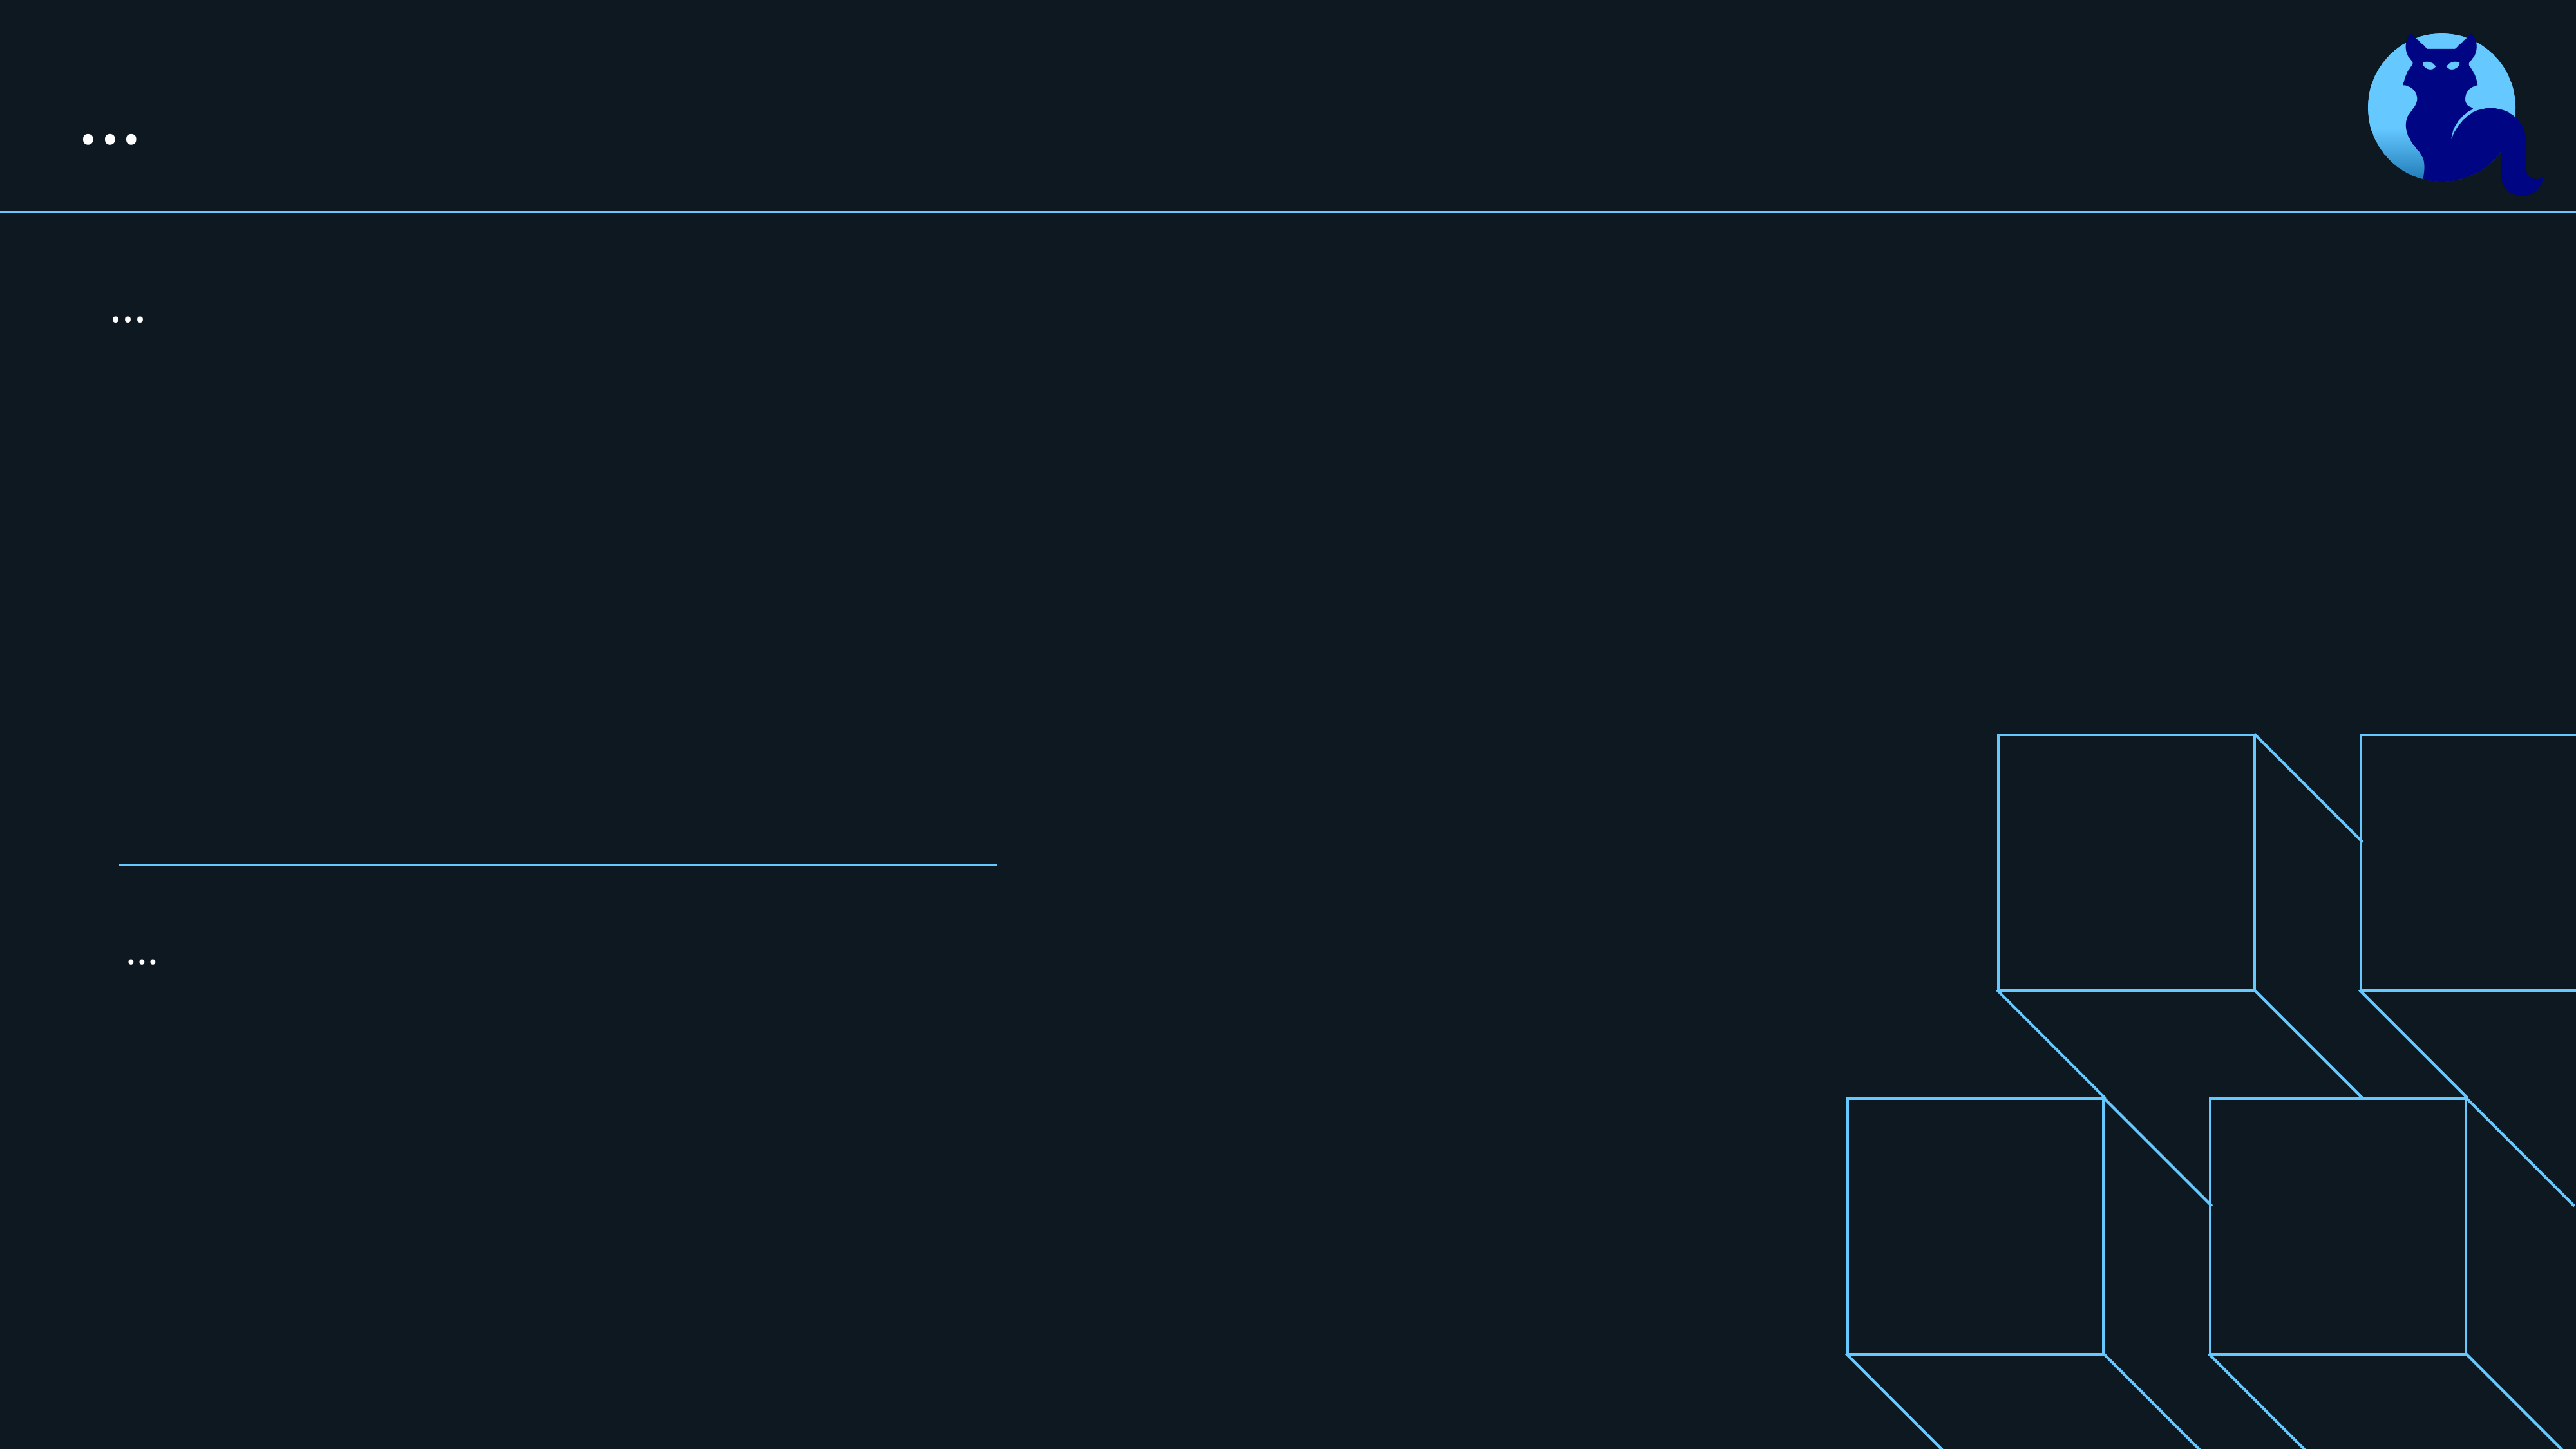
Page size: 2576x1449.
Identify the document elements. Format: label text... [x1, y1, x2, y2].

list ... [120, 909, 1836, 1208]
picture [2367, 24, 2544, 202]
list ... [104, 265, 2472, 564]
list ... [72, 48, 2198, 296]
